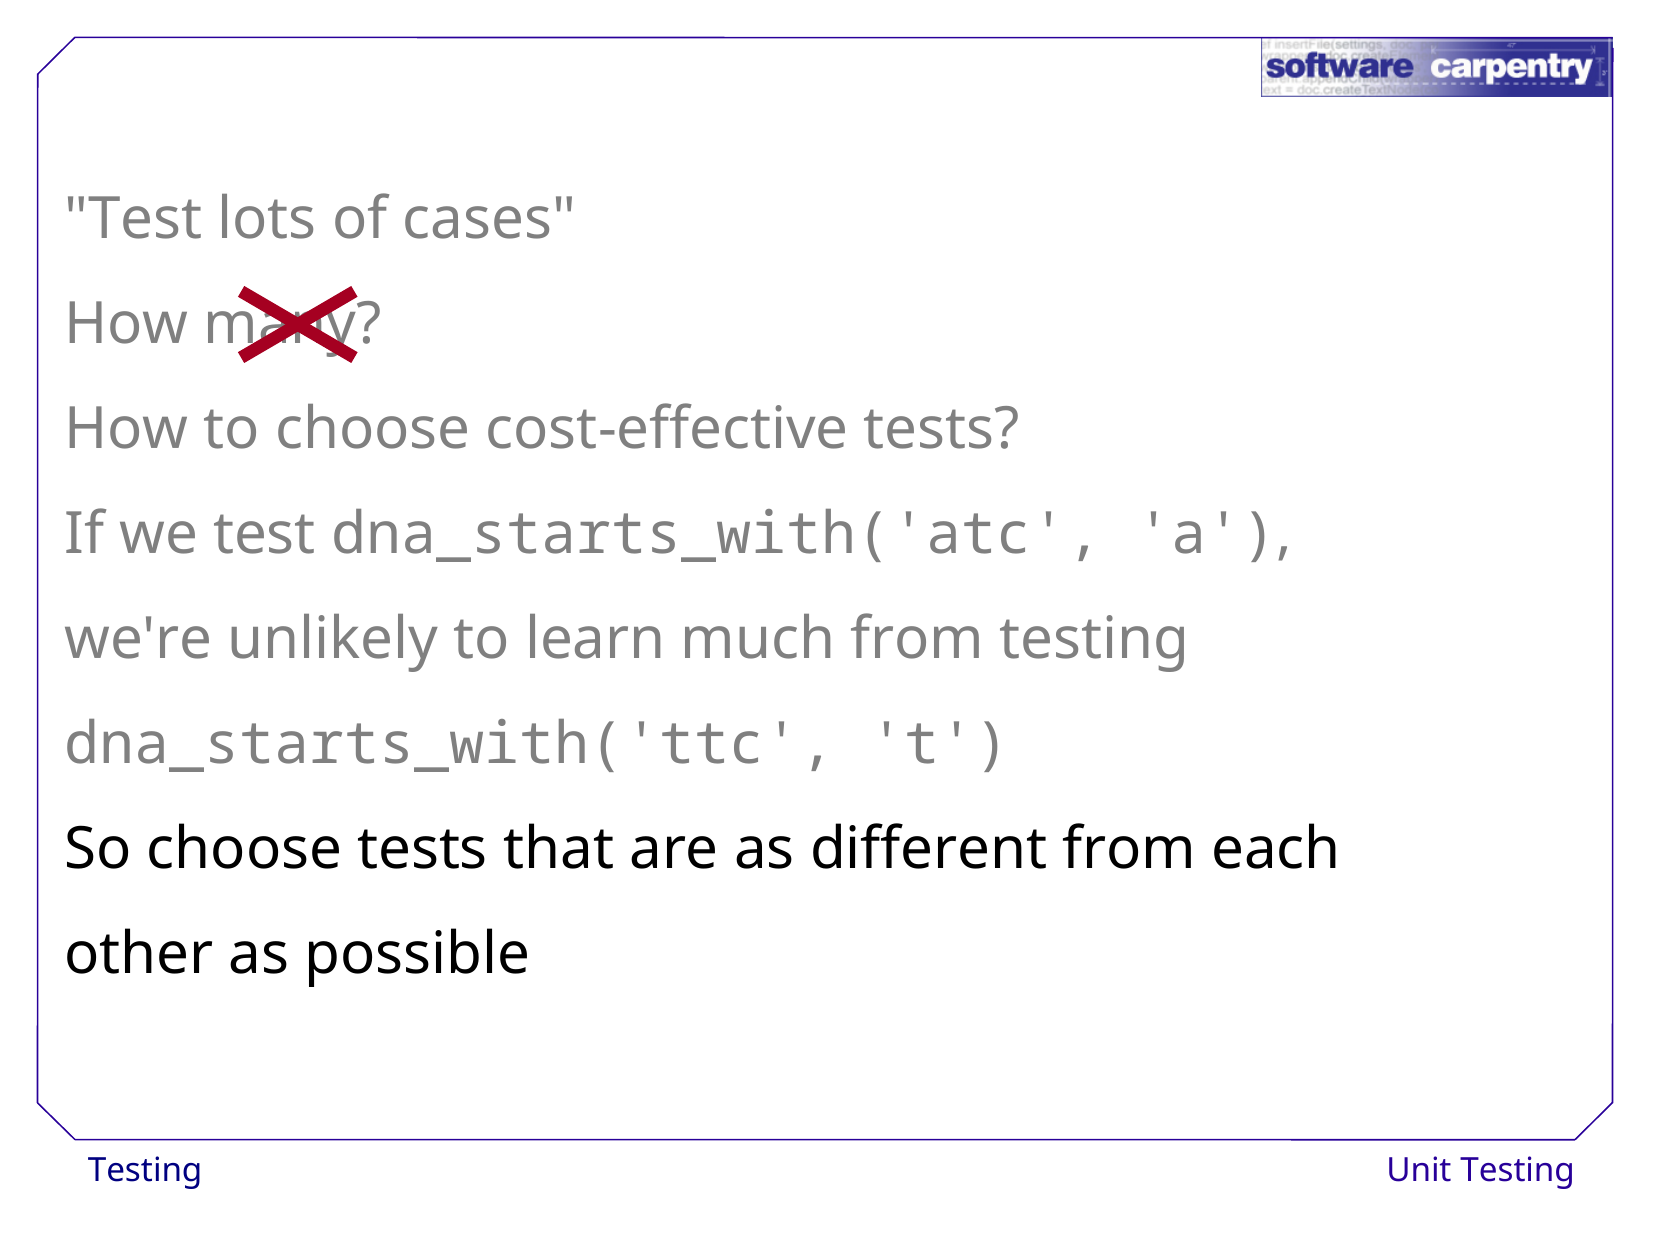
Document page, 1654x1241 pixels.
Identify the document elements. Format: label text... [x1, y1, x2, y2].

picture [1261, 39, 1613, 97]
text_box "Test lots of cases" How many? How to choose cost-effective tests? If we test dna_starts_with('atc', 'a'), we're unlikely to learn much from testing dna_starts_with('ttc', 't') So choose tests that are as different from each other as possible [49, 137, 1507, 993]
